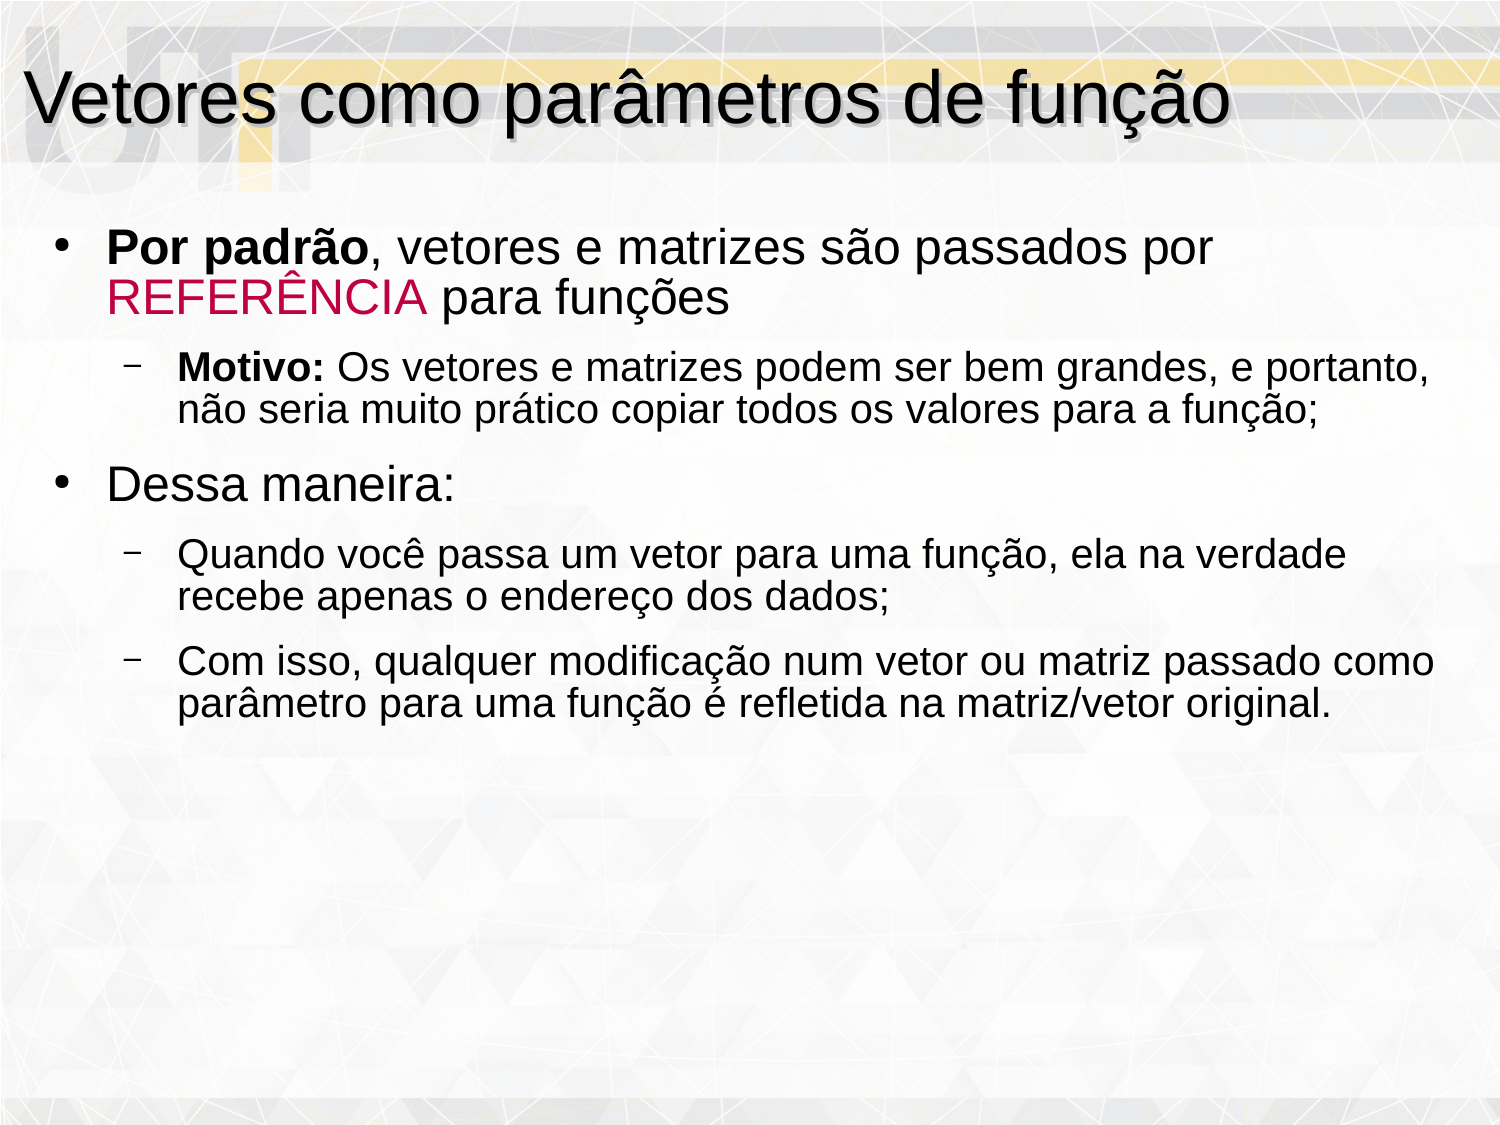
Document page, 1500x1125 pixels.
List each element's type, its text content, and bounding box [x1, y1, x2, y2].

title Vetores como parâmetros de função [23, 18, 1489, 178]
list Por padrão, vetores e matrizes são passados por REFERÊNCIA para funções Motivo: Os vetores e matrizes podem ser bem grandes, e portanto, não seria muito prático copiar todos os valores para a função; Dessa maneira: Quando você passa um vetor para uma função, ela na verdade recebe apenas o endereço dos dados; Com isso, qualquer modificação num vetor ou matriz passado como parâmetro para uma função é refletida na matriz/vetor original. [35, 224, 1477, 1087]
